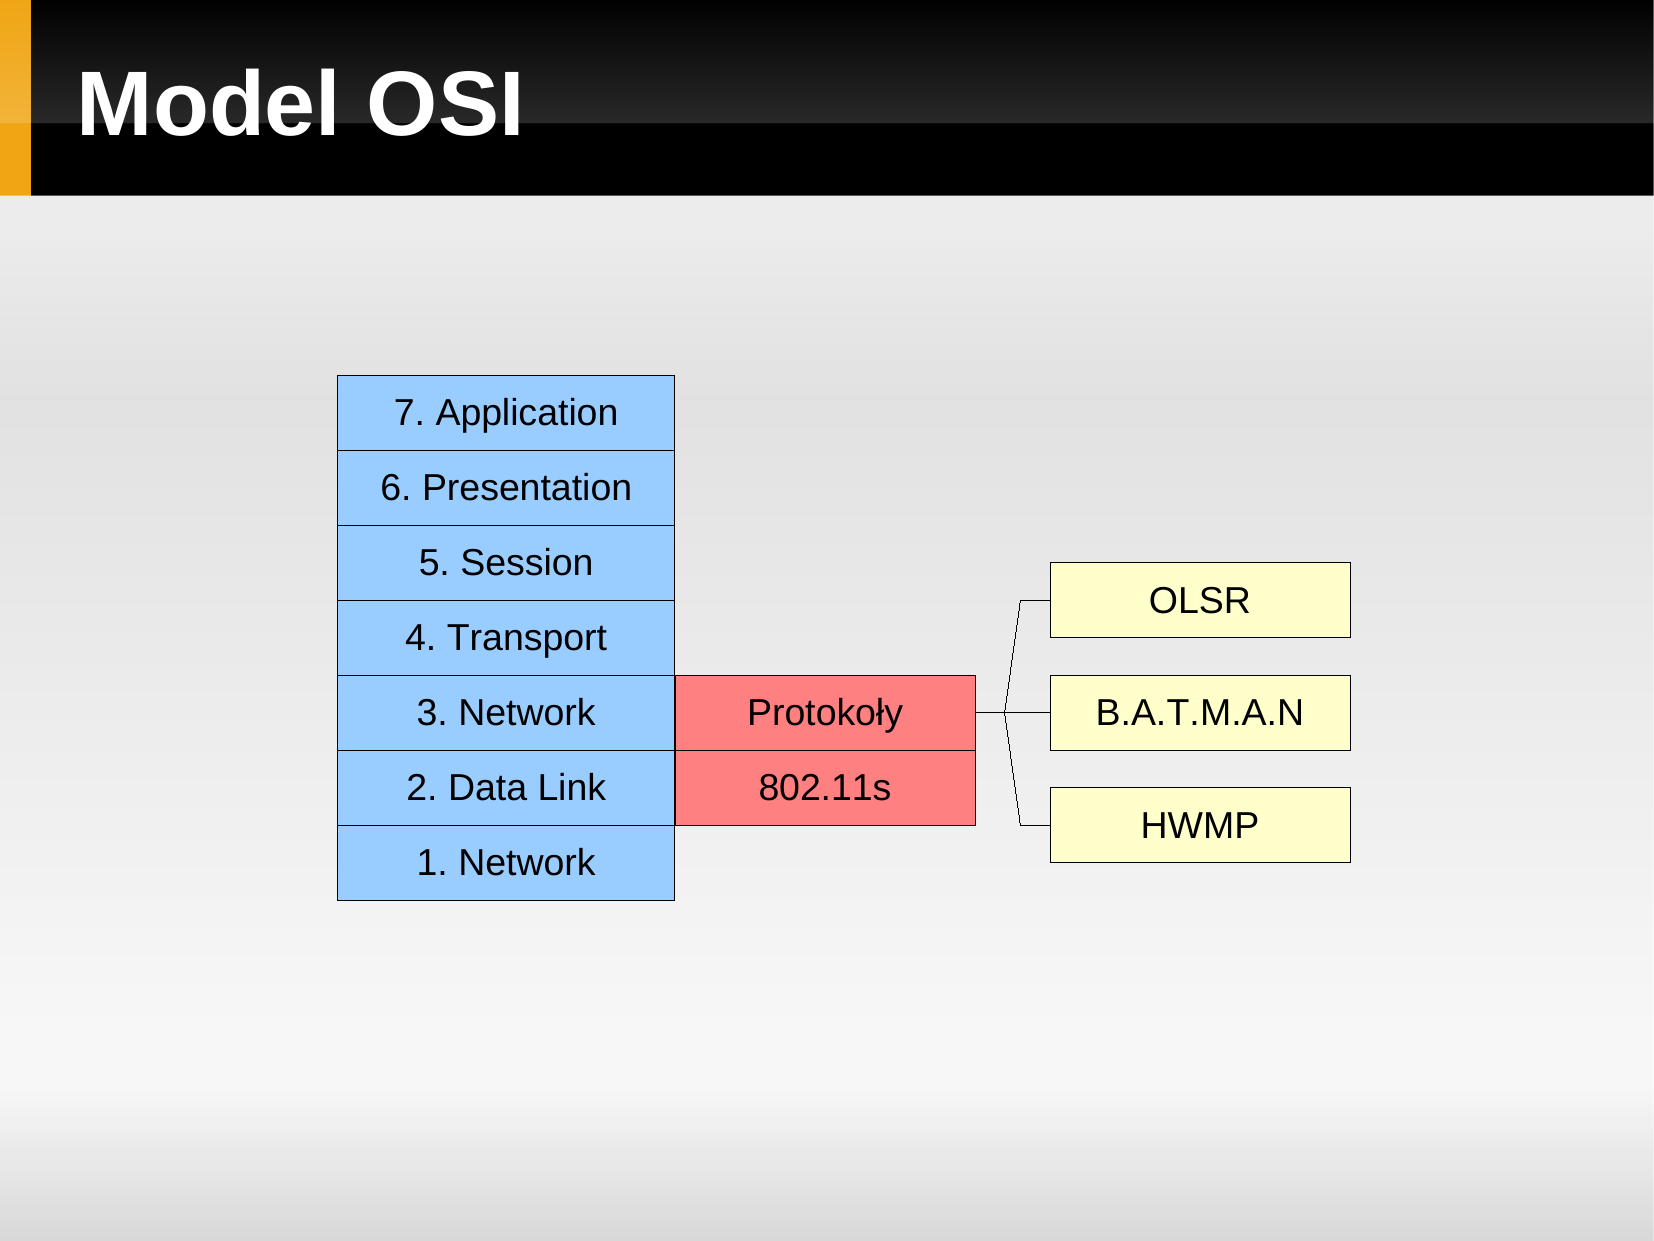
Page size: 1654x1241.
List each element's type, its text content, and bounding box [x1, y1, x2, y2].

text_box 4. Transport [337, 601, 675, 676]
text_box 1. Network [337, 826, 675, 901]
text_box Protokoły [675, 675, 976, 751]
text_box 3. Network [337, 676, 675, 751]
text_box HWMP [1050, 787, 1351, 863]
title Model OSI [76, 0, 1565, 208]
text_box 6. Presentation [337, 451, 675, 526]
text_box 5. Session [337, 526, 675, 601]
text_box 2. Data Link [337, 751, 675, 826]
picture [0, 0, 1654, 1241]
text_box 802.11s [675, 751, 976, 826]
text_box 7. Application [337, 375, 675, 451]
text_box B.A.T.M.A.N [1050, 675, 1351, 751]
text_box OLSR [1050, 562, 1351, 638]
